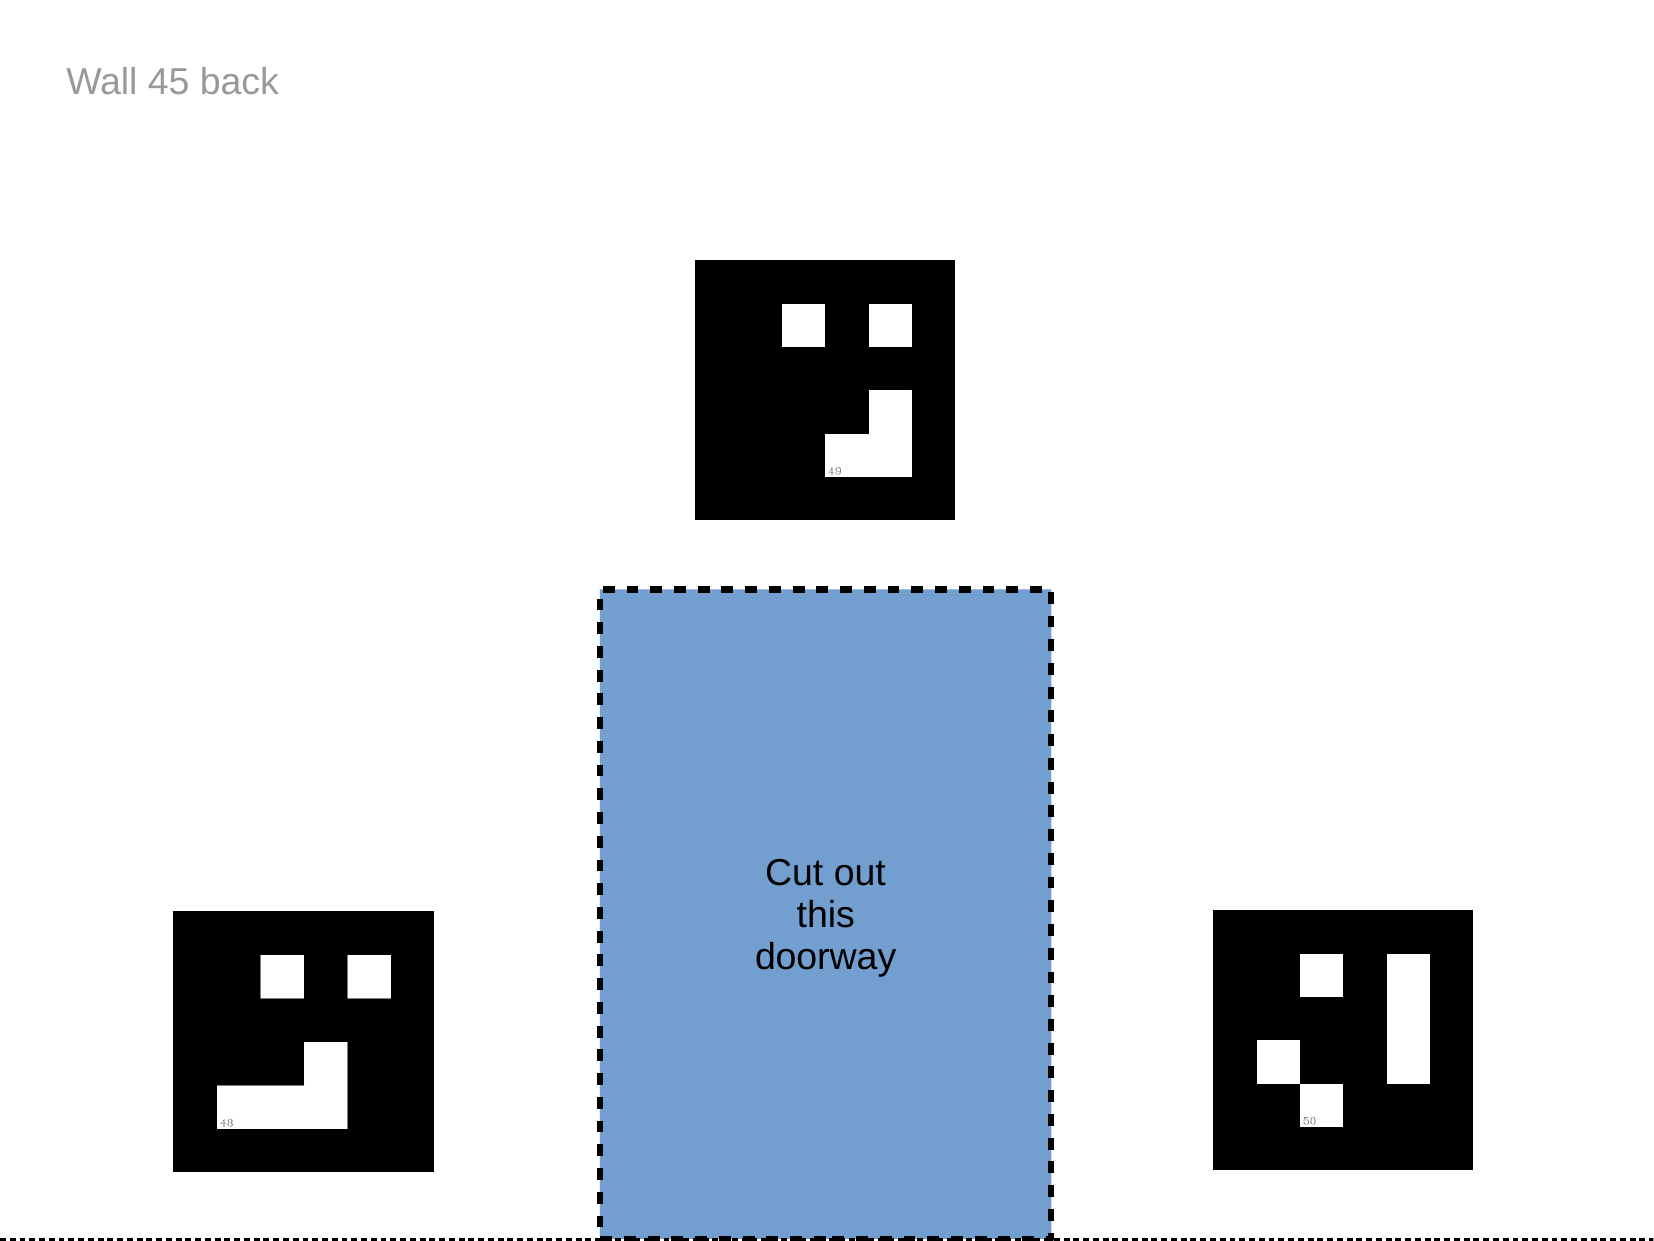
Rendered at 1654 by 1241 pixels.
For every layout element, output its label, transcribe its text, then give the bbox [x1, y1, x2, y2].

picture [1213, 910, 1473, 1171]
picture [695, 260, 955, 520]
text_box Cut out this doorway [599, 589, 1052, 1239]
text_box Wall 45 back [51, 52, 394, 110]
picture [173, 911, 434, 1172]
